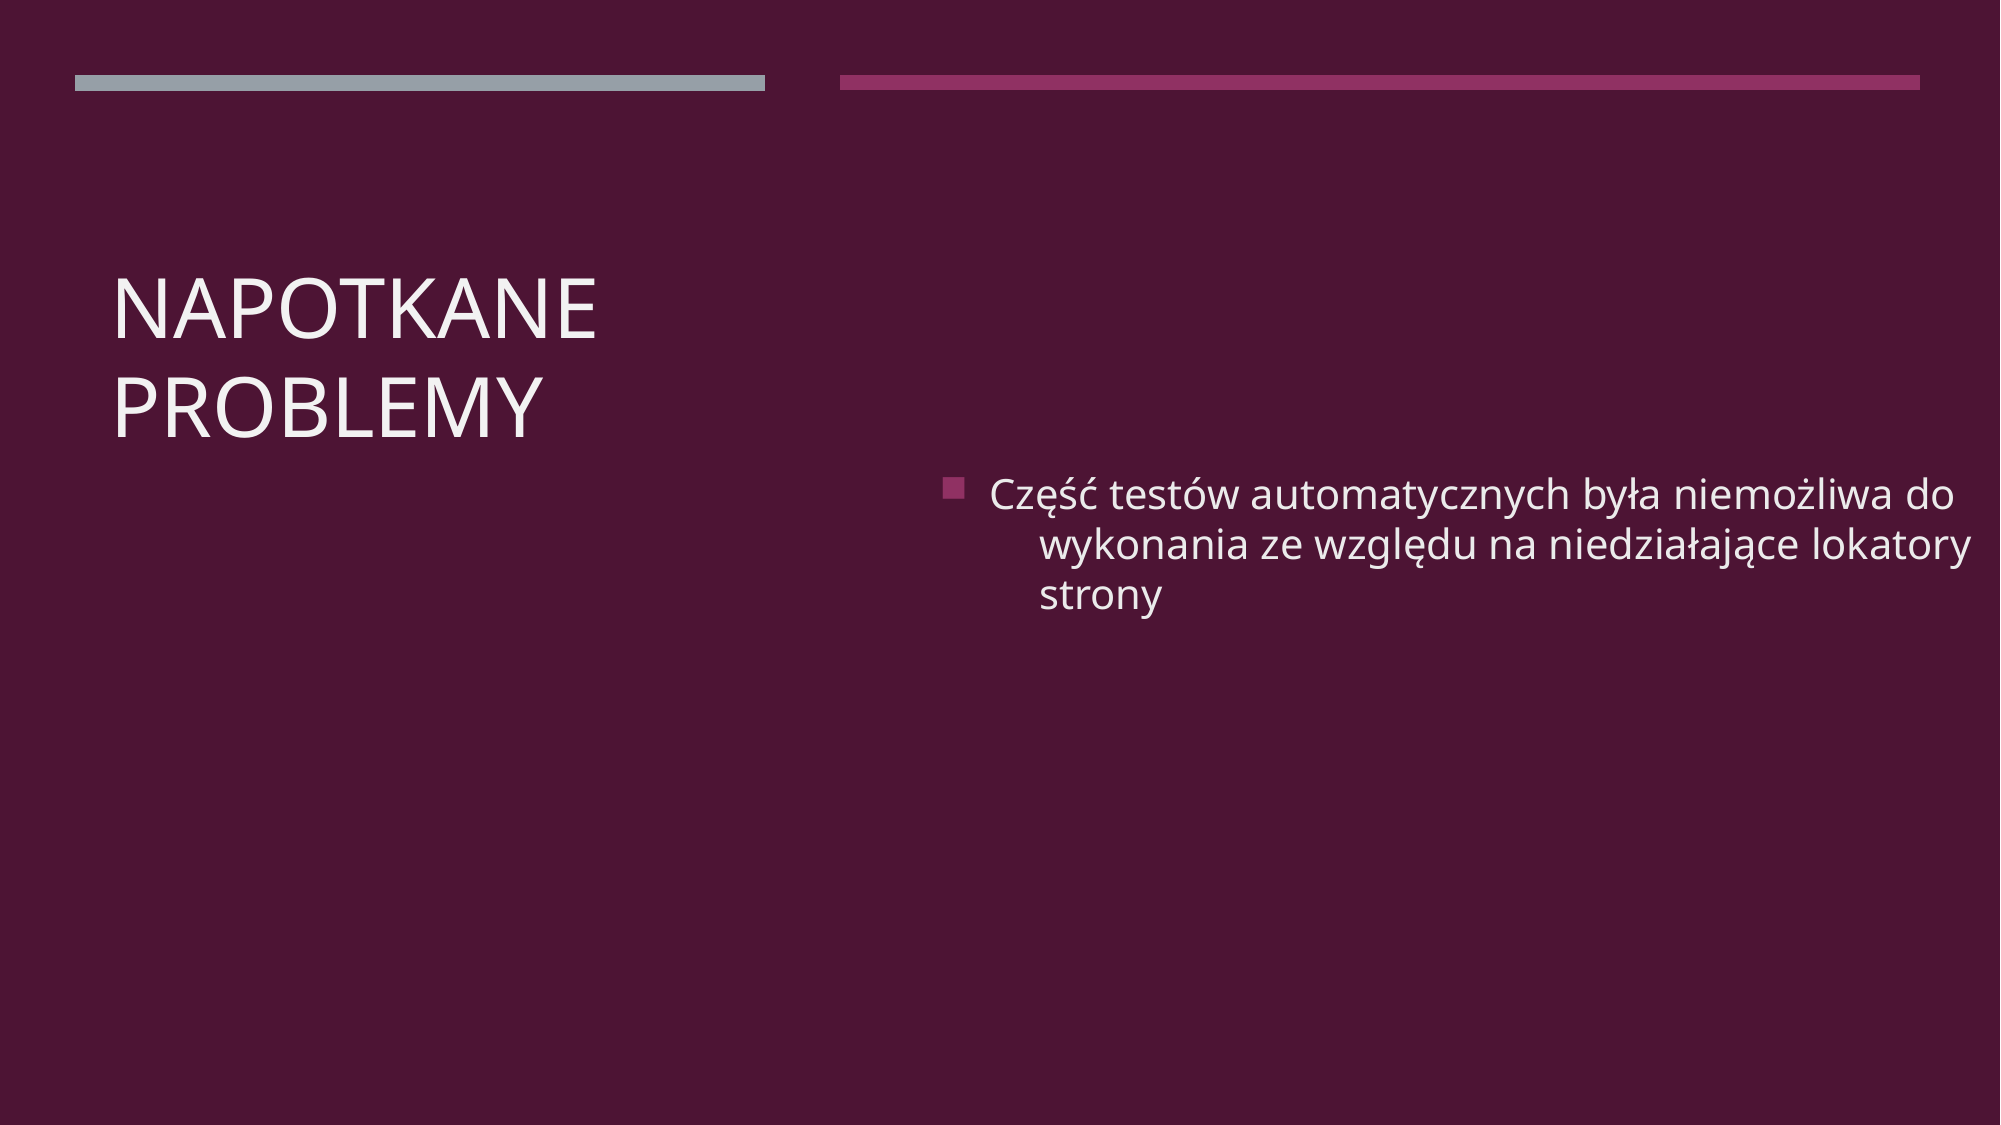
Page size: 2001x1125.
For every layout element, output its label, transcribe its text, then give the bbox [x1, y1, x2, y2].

title Napotkane Problemy [95, 247, 763, 888]
text_box [0, 0, 2000, 1125]
list Część testów automatycznych była niemożliwa do wykonania ze względu na niedziałające lokatory strony [924, 460, 1990, 1101]
